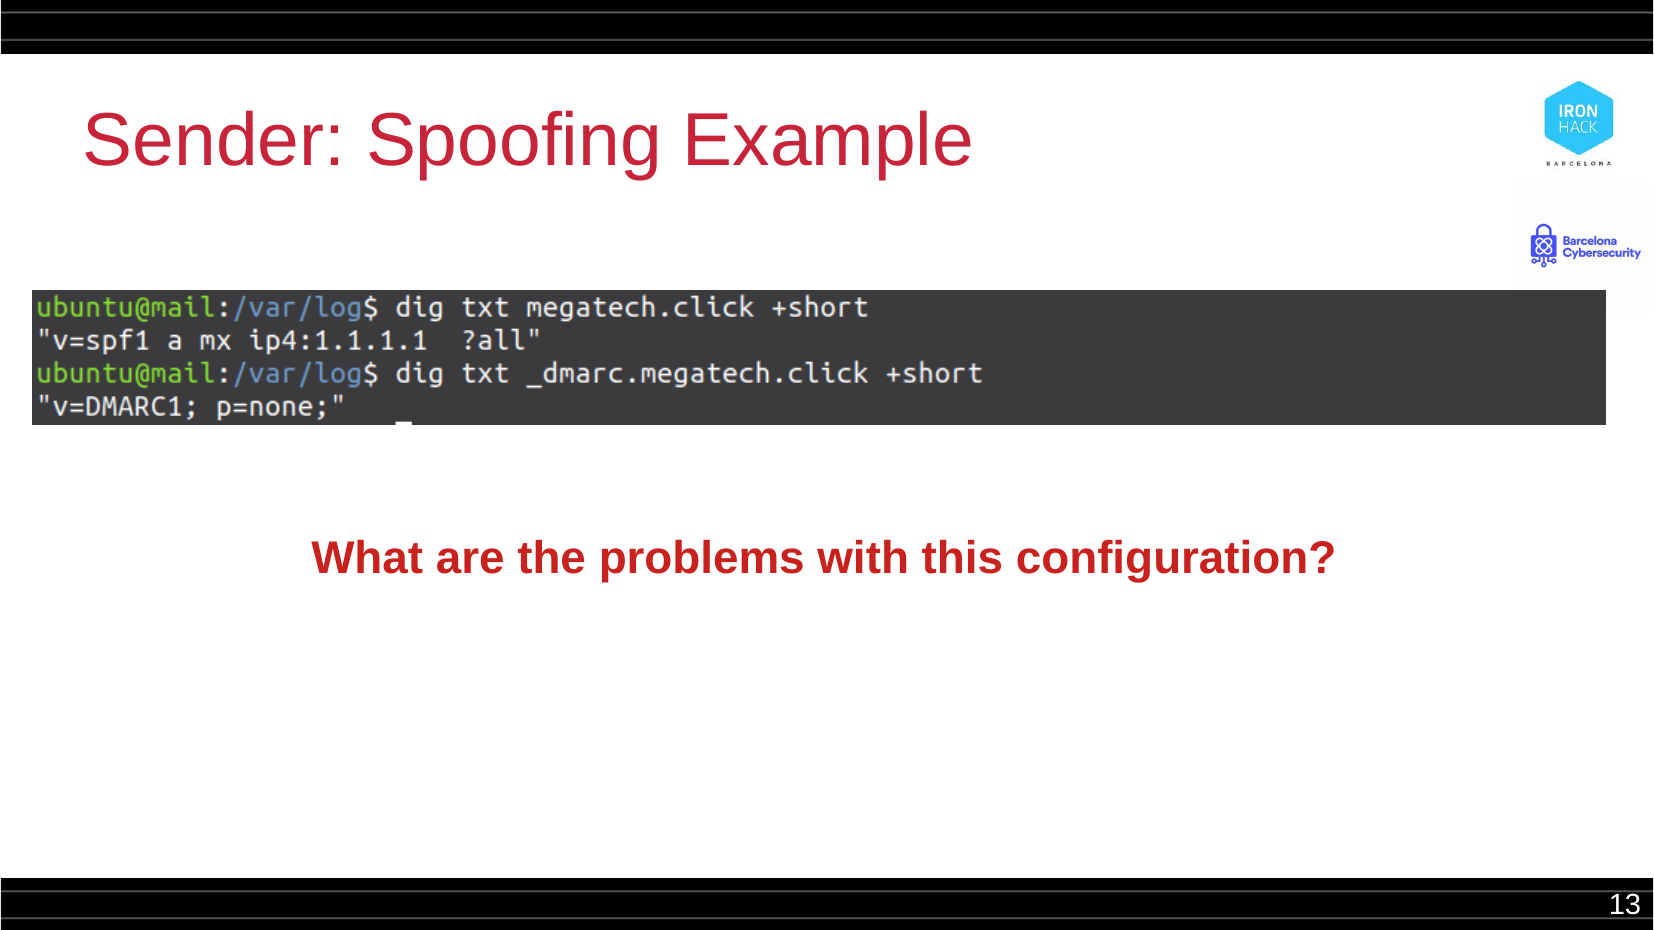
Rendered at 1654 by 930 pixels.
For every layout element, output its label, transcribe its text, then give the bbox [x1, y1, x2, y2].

text_box Sender: Spoofing Example [82, 57, 1571, 213]
picture [0, 0, 1654, 54]
picture [32, 67, 1650, 425]
picture [0, 878, 1654, 930]
text_box What are the problems with this configuration? [44, 464, 1604, 583]
